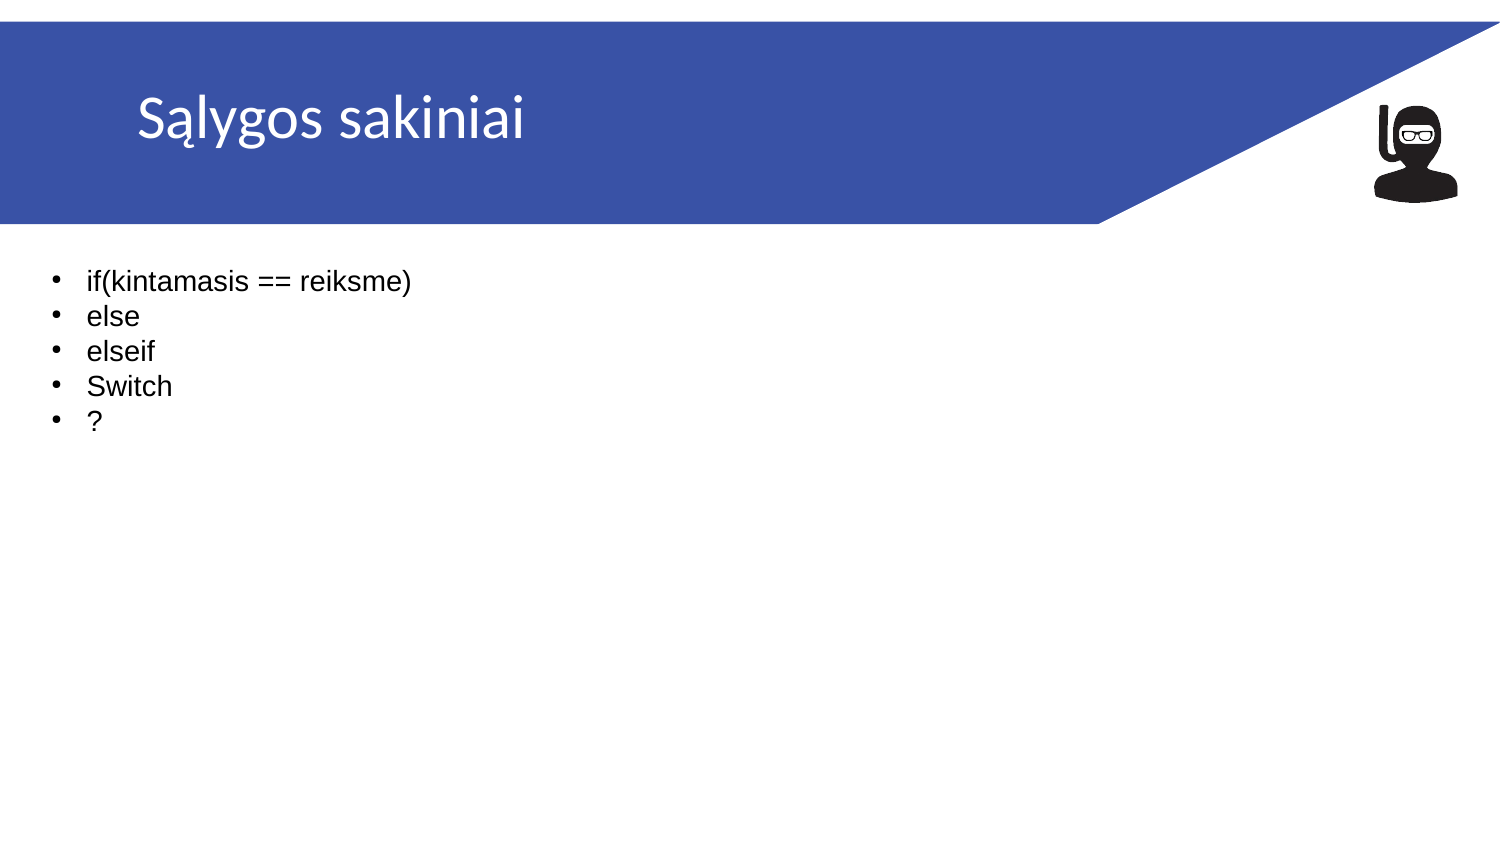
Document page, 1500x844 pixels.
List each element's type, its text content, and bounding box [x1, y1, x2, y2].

title Sąlygos sakiniai [122, 72, 1326, 167]
picture [1326, 72, 1500, 211]
text_box [1404, 23, 1500, 72]
text_box [1096, 111, 1500, 227]
text_box if(kintamasis == reiksme) else elseif Switch ? [36, 247, 1389, 789]
